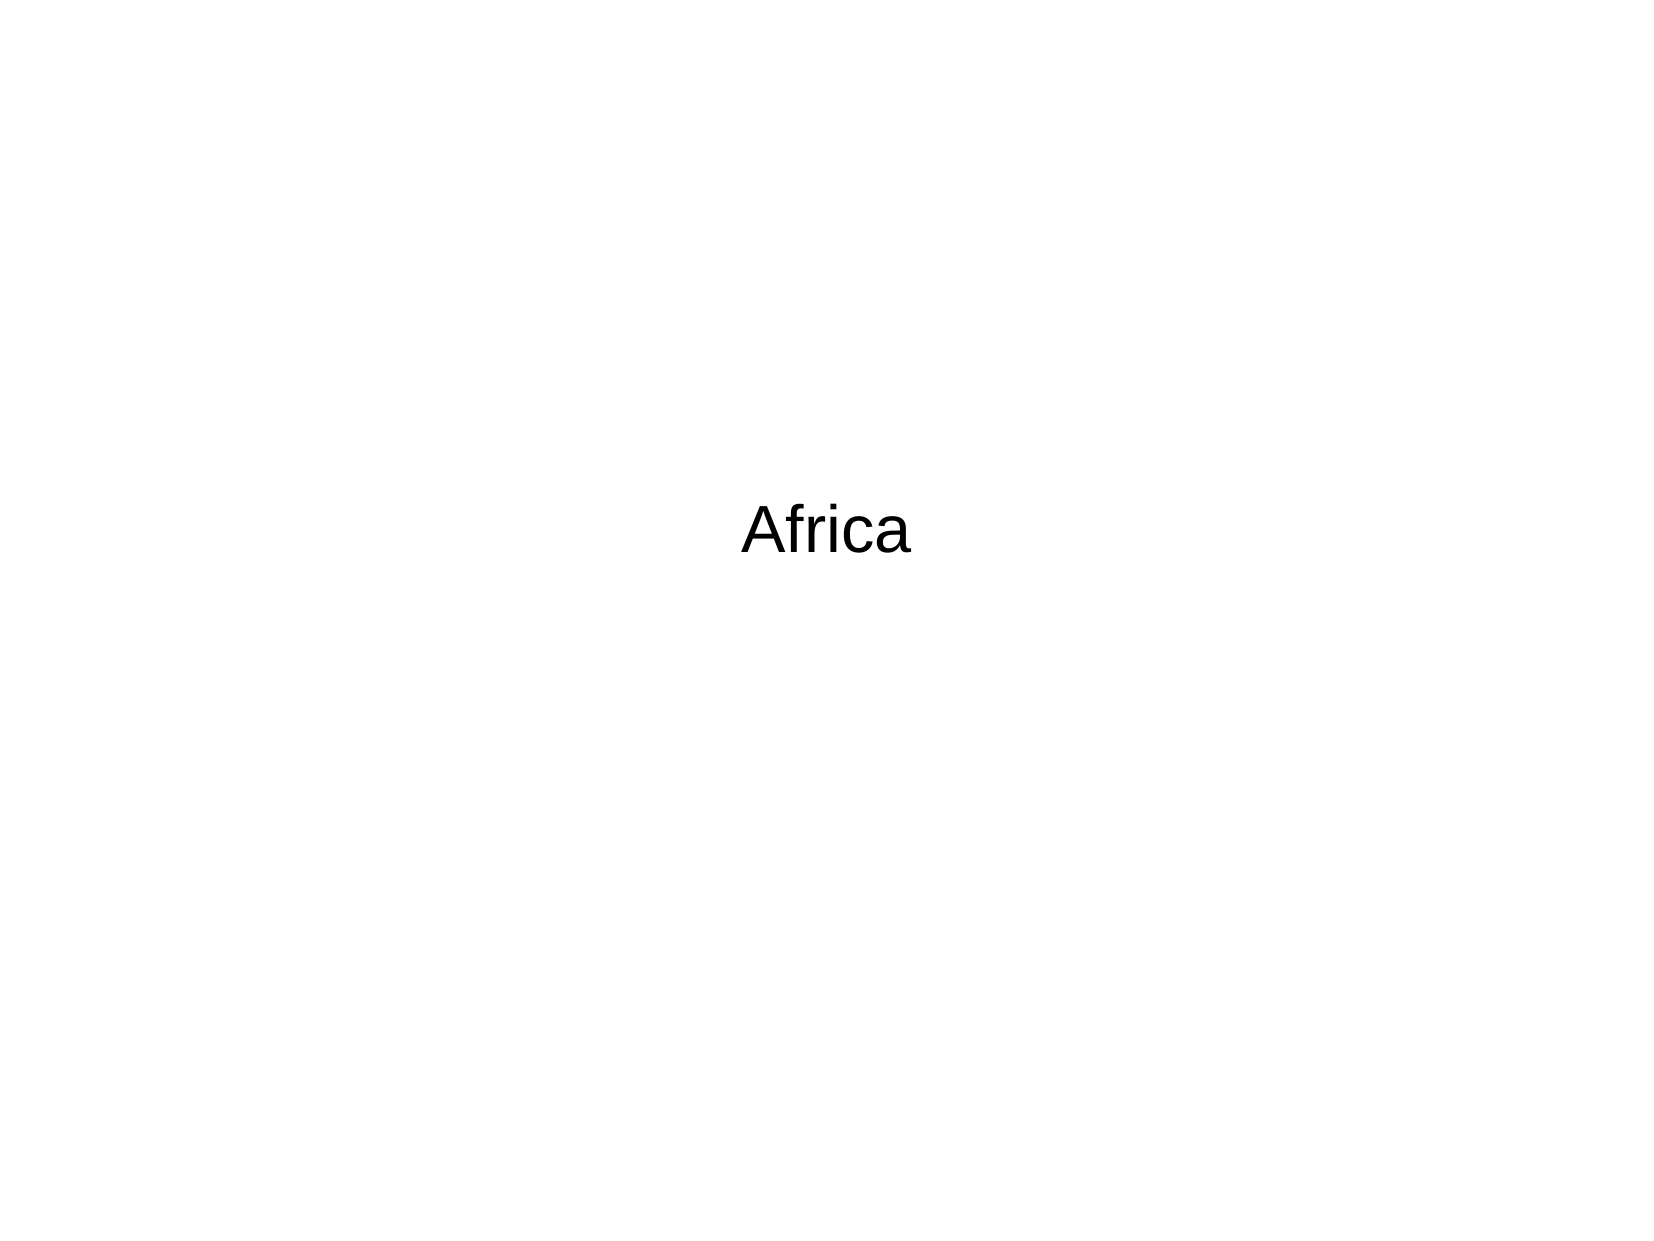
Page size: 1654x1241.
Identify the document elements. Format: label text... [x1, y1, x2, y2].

subtitle Africa [82, 49, 1571, 1010]
